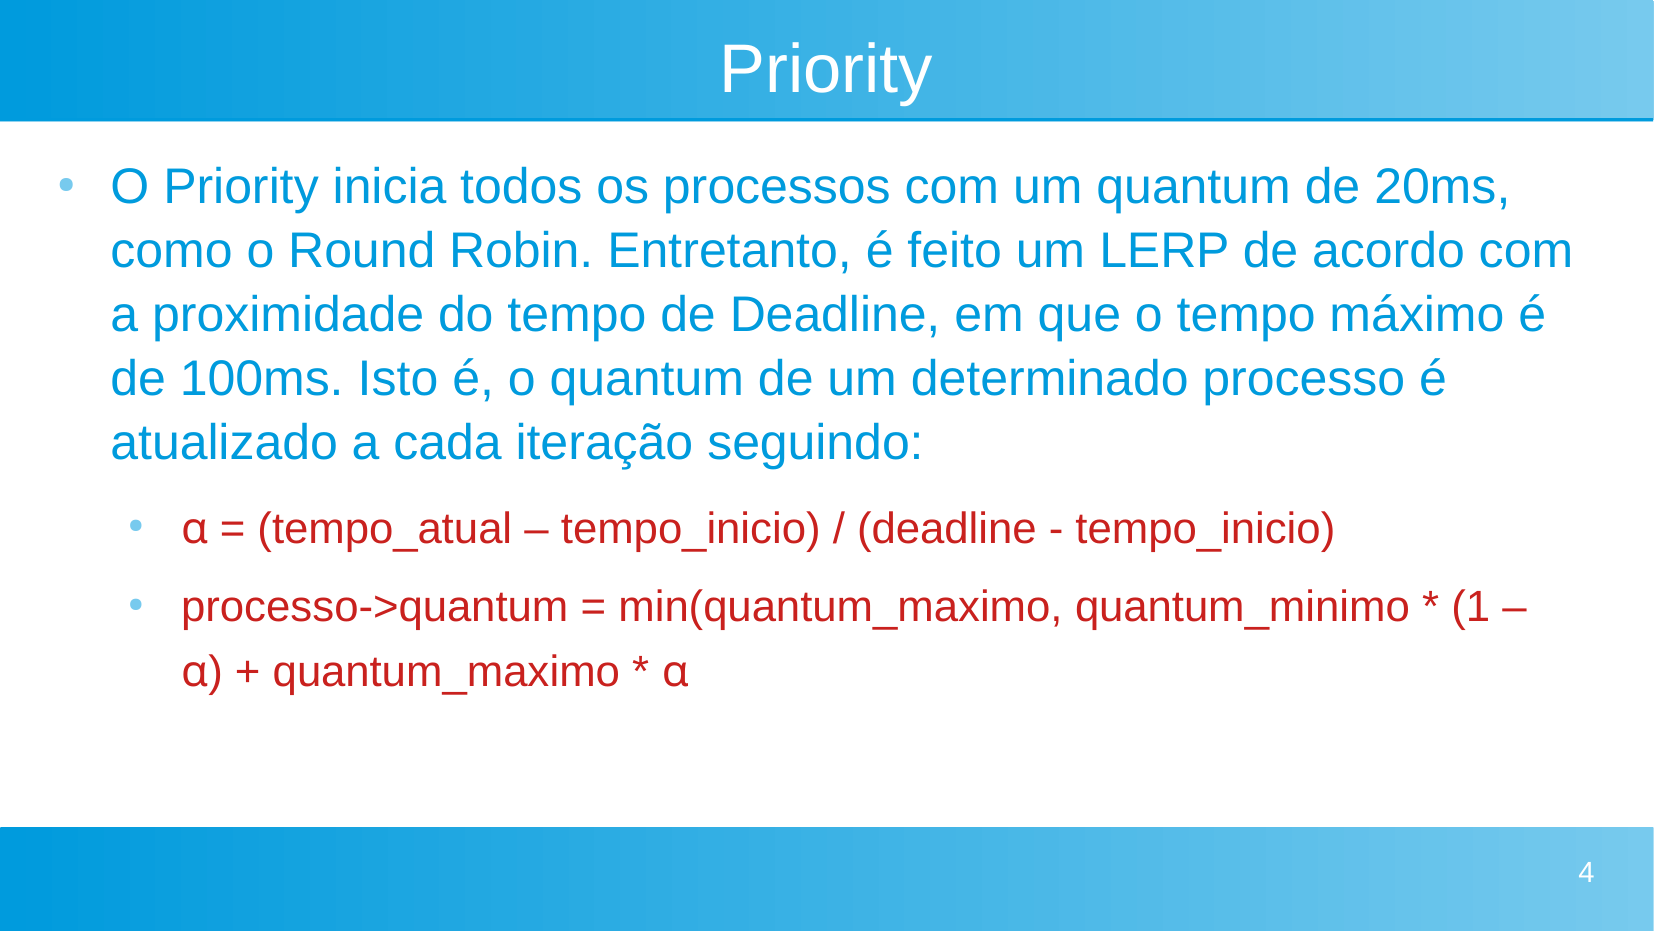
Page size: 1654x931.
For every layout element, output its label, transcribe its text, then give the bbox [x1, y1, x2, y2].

title Priority [59, 29, 1595, 108]
list O Priority inicia todos os processos com um quantum de 20ms, como o Round Robin. Entretanto, é feito um LERP de acordo com a proximidade do tempo de Deadline, em que o tempo máximo é de 100ms. Isto é, o quantum de um determinado processo é atualizado a cada iteração seguindo: α = (tempo_atual – tempo_inicio) / (deadline - tempo_inicio) processo->quantum = min(quantum_maximo, quantum_minimo * (1 – α) + quantum_maximo * α [39, 150, 1576, 741]
